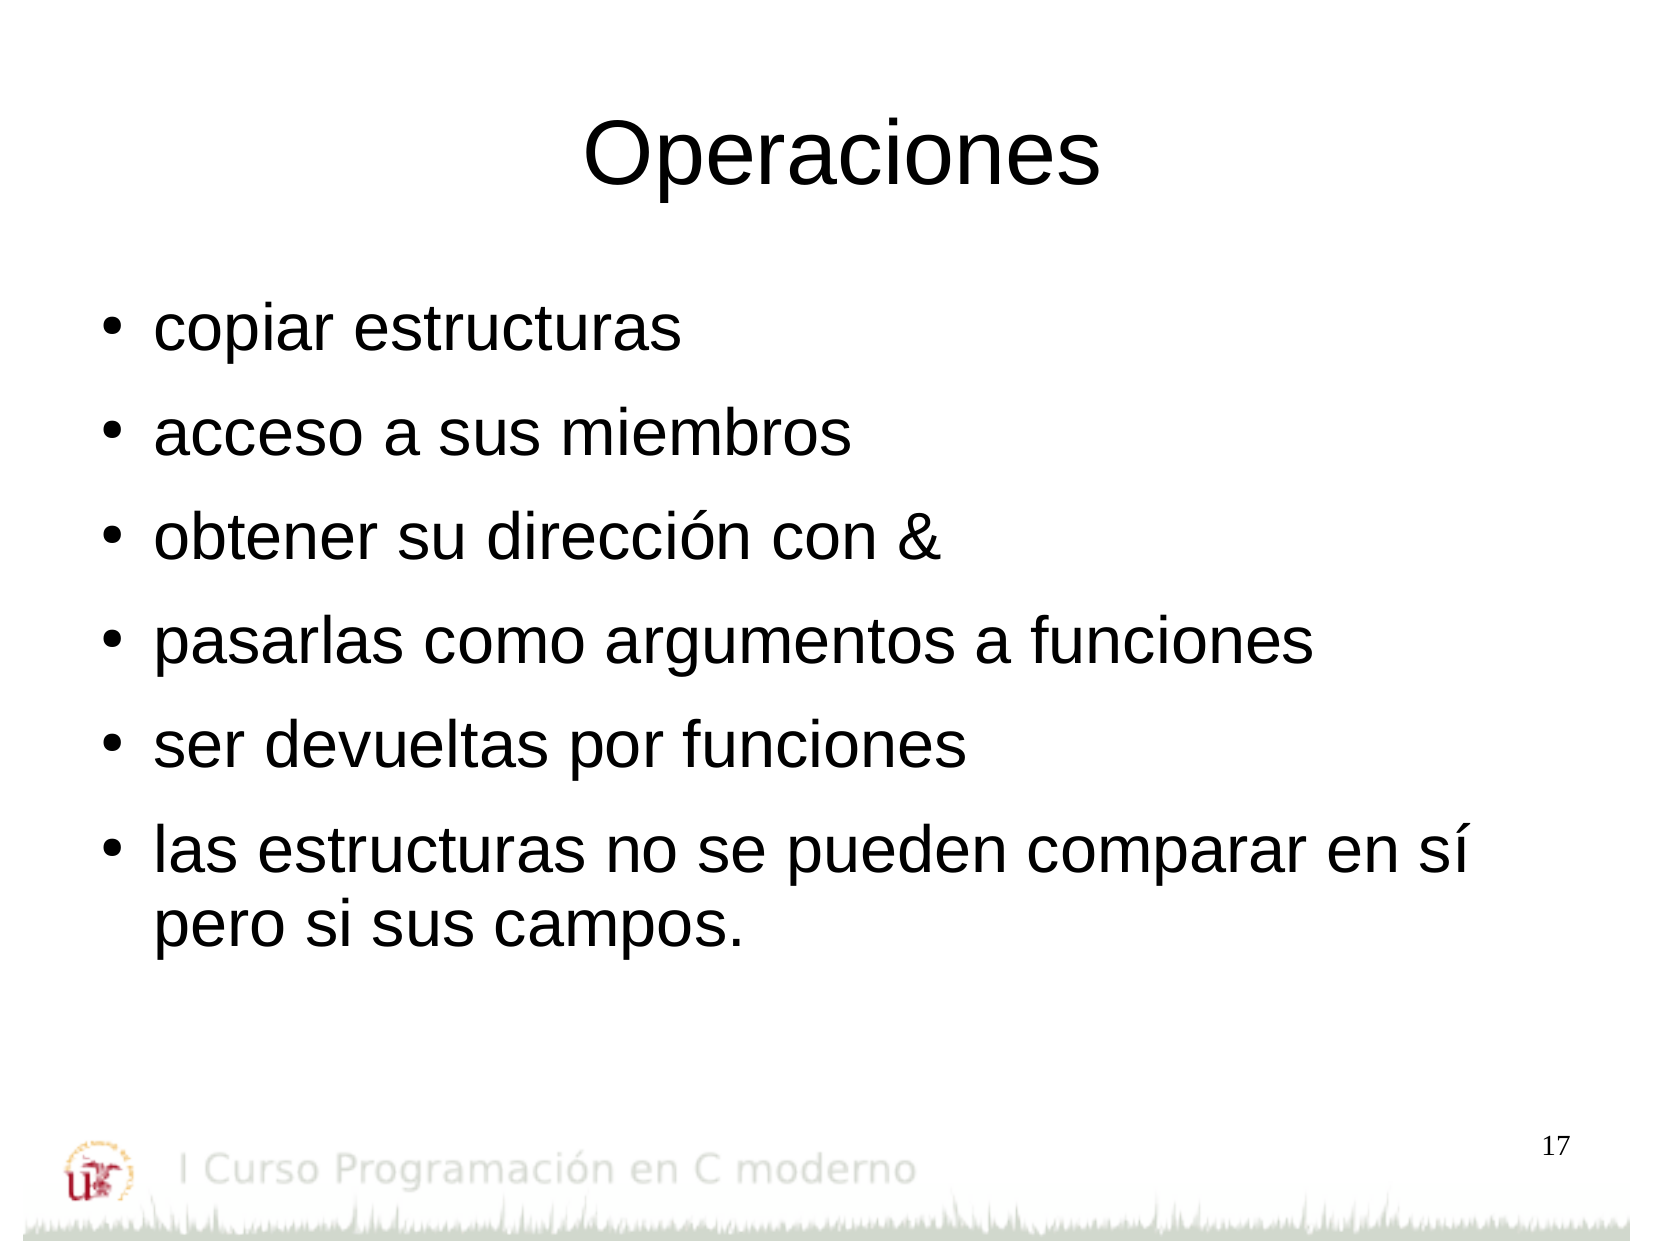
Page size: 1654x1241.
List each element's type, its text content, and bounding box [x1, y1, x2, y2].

title Operaciones [82, 49, 1571, 257]
list copiar estructuras acceso a sus miembros obtener su dirección con & pasarlas como argumentos a funciones ser devueltas por funciones las estructuras no se pueden comparar en sí pero si sus campos. [82, 290, 1538, 1010]
picture [23, 1136, 1630, 1241]
